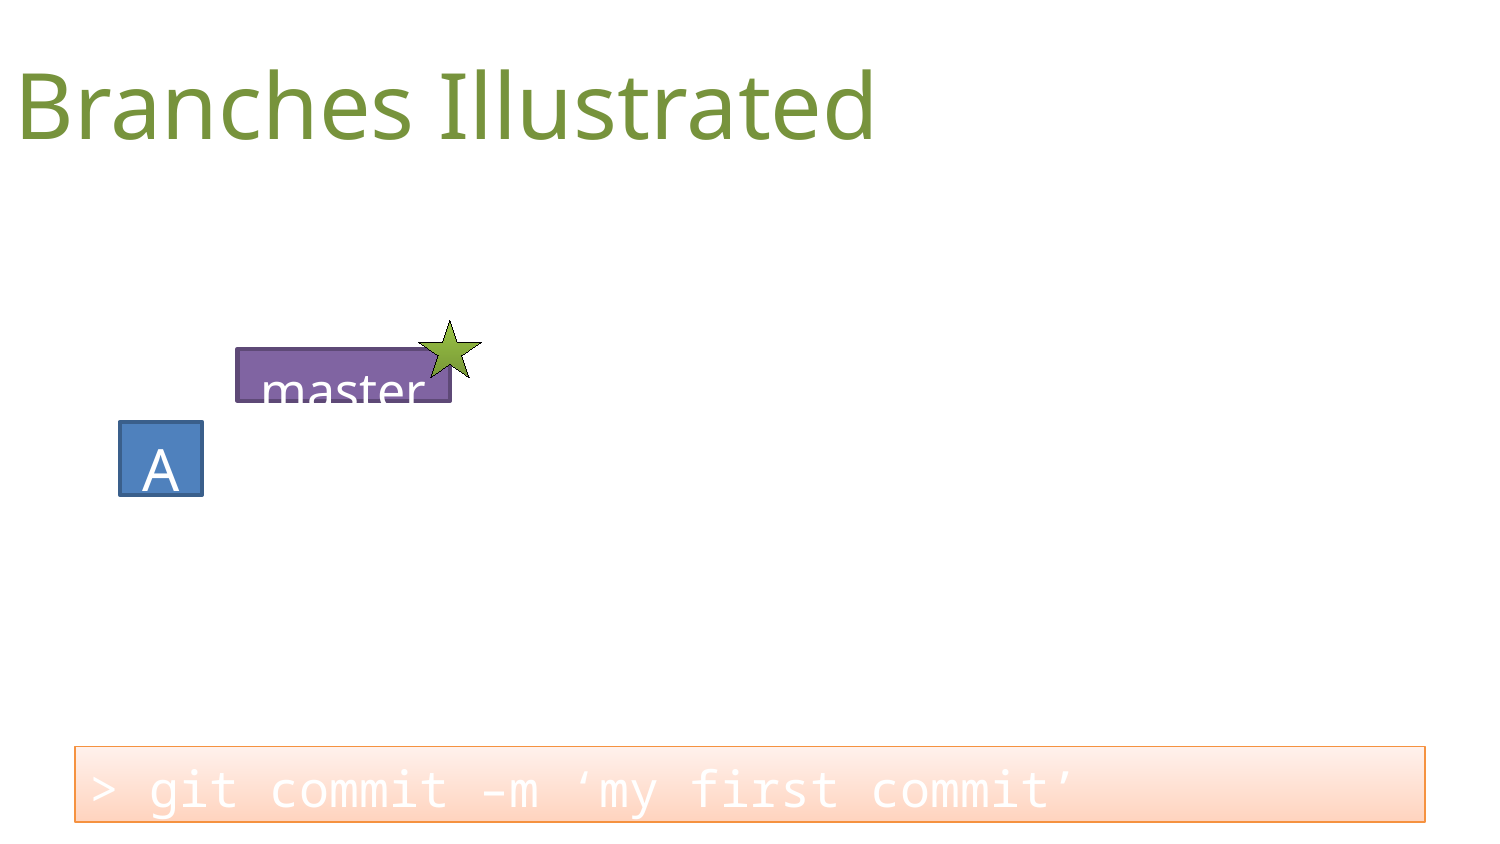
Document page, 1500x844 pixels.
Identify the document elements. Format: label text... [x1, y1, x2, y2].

text_box A [119, 421, 203, 495]
text_box master [237, 348, 450, 401]
text_box [418, 320, 482, 378]
text_box master [286, 385, 298, 401]
title Branches Illustrated [0, 33, 1350, 175]
text_box master [269, 385, 281, 401]
text_box > git commit –m ‘my first commit’ [74, 746, 1425, 823]
